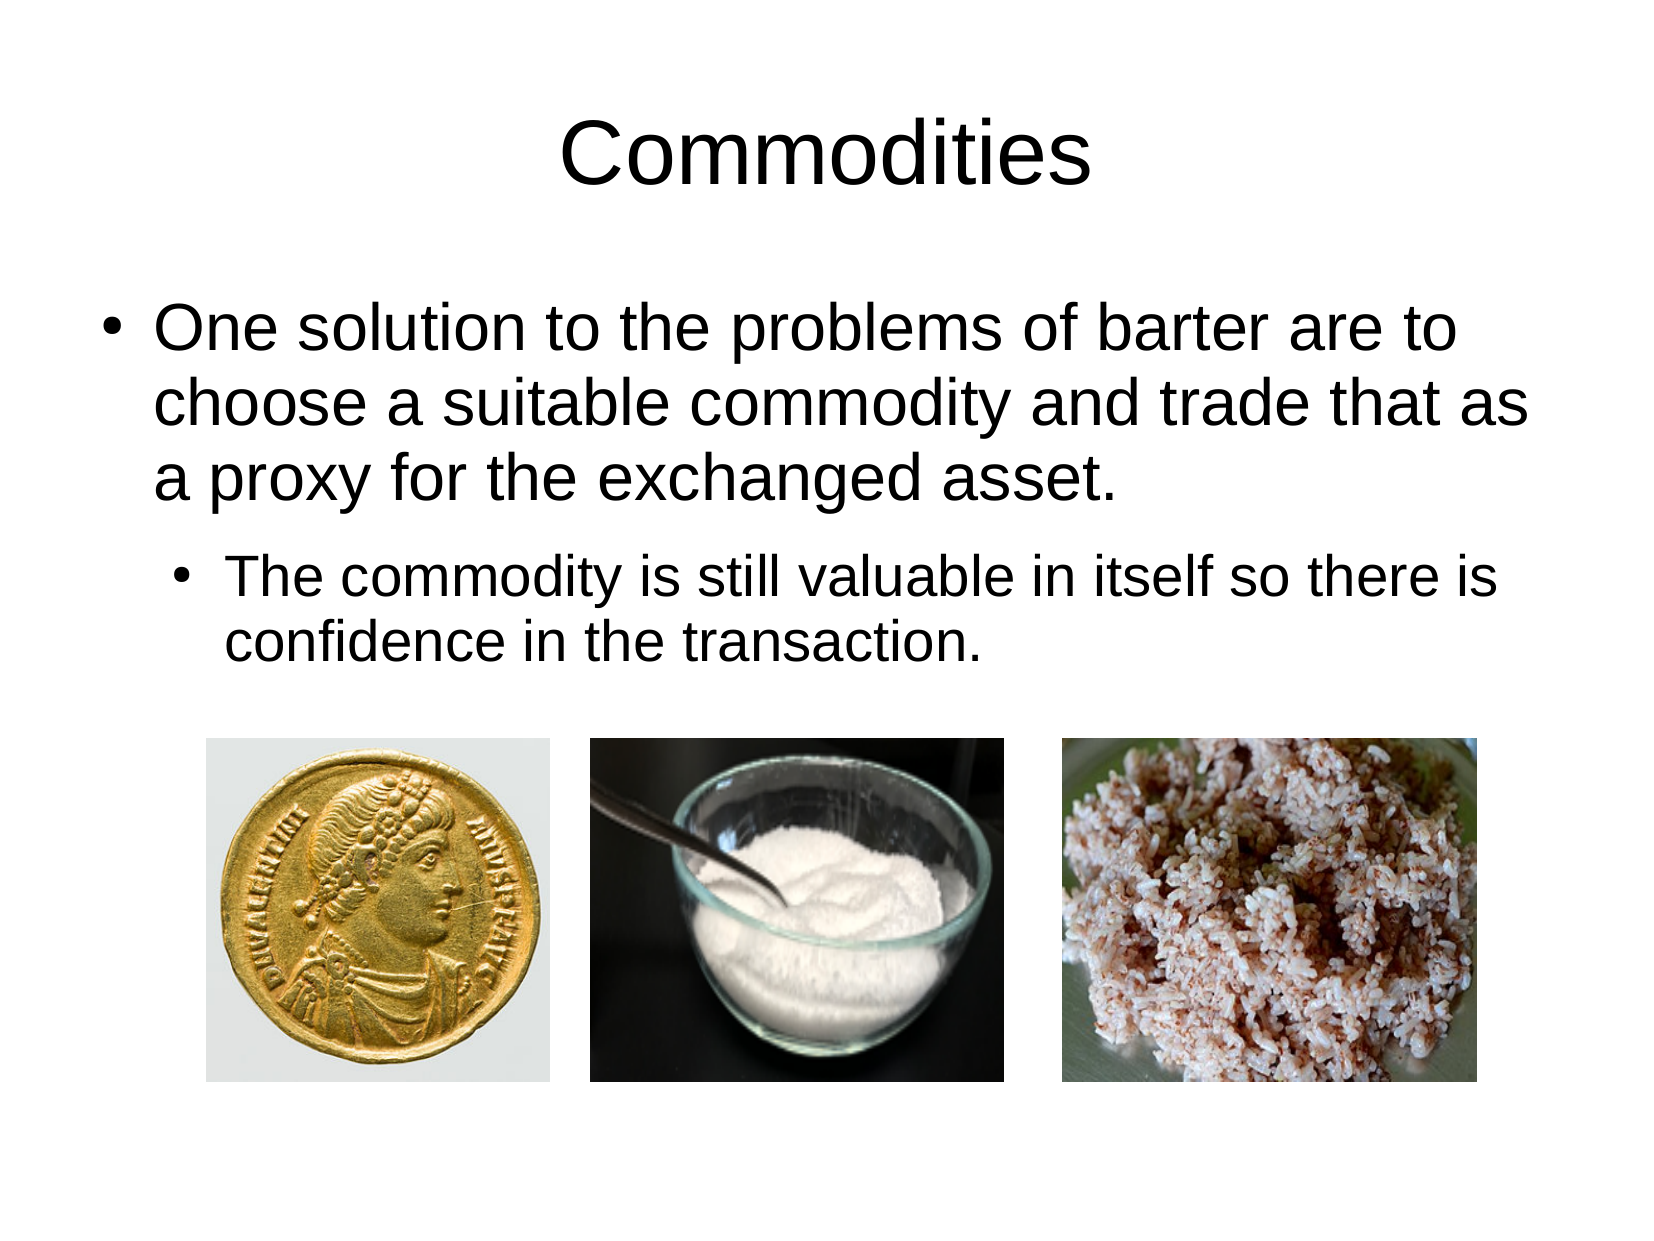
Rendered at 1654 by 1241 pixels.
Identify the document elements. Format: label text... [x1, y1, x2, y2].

picture [206, 738, 550, 1082]
picture [590, 738, 1004, 1082]
title Commodities [82, 49, 1571, 257]
list One solution to the problems of barter are to choose a suitable commodity and trade that as a proxy for the exchanged asset. The commodity is still valuable in itself so there is confidence in the transaction. [82, 290, 1571, 675]
picture [1062, 738, 1477, 1082]
